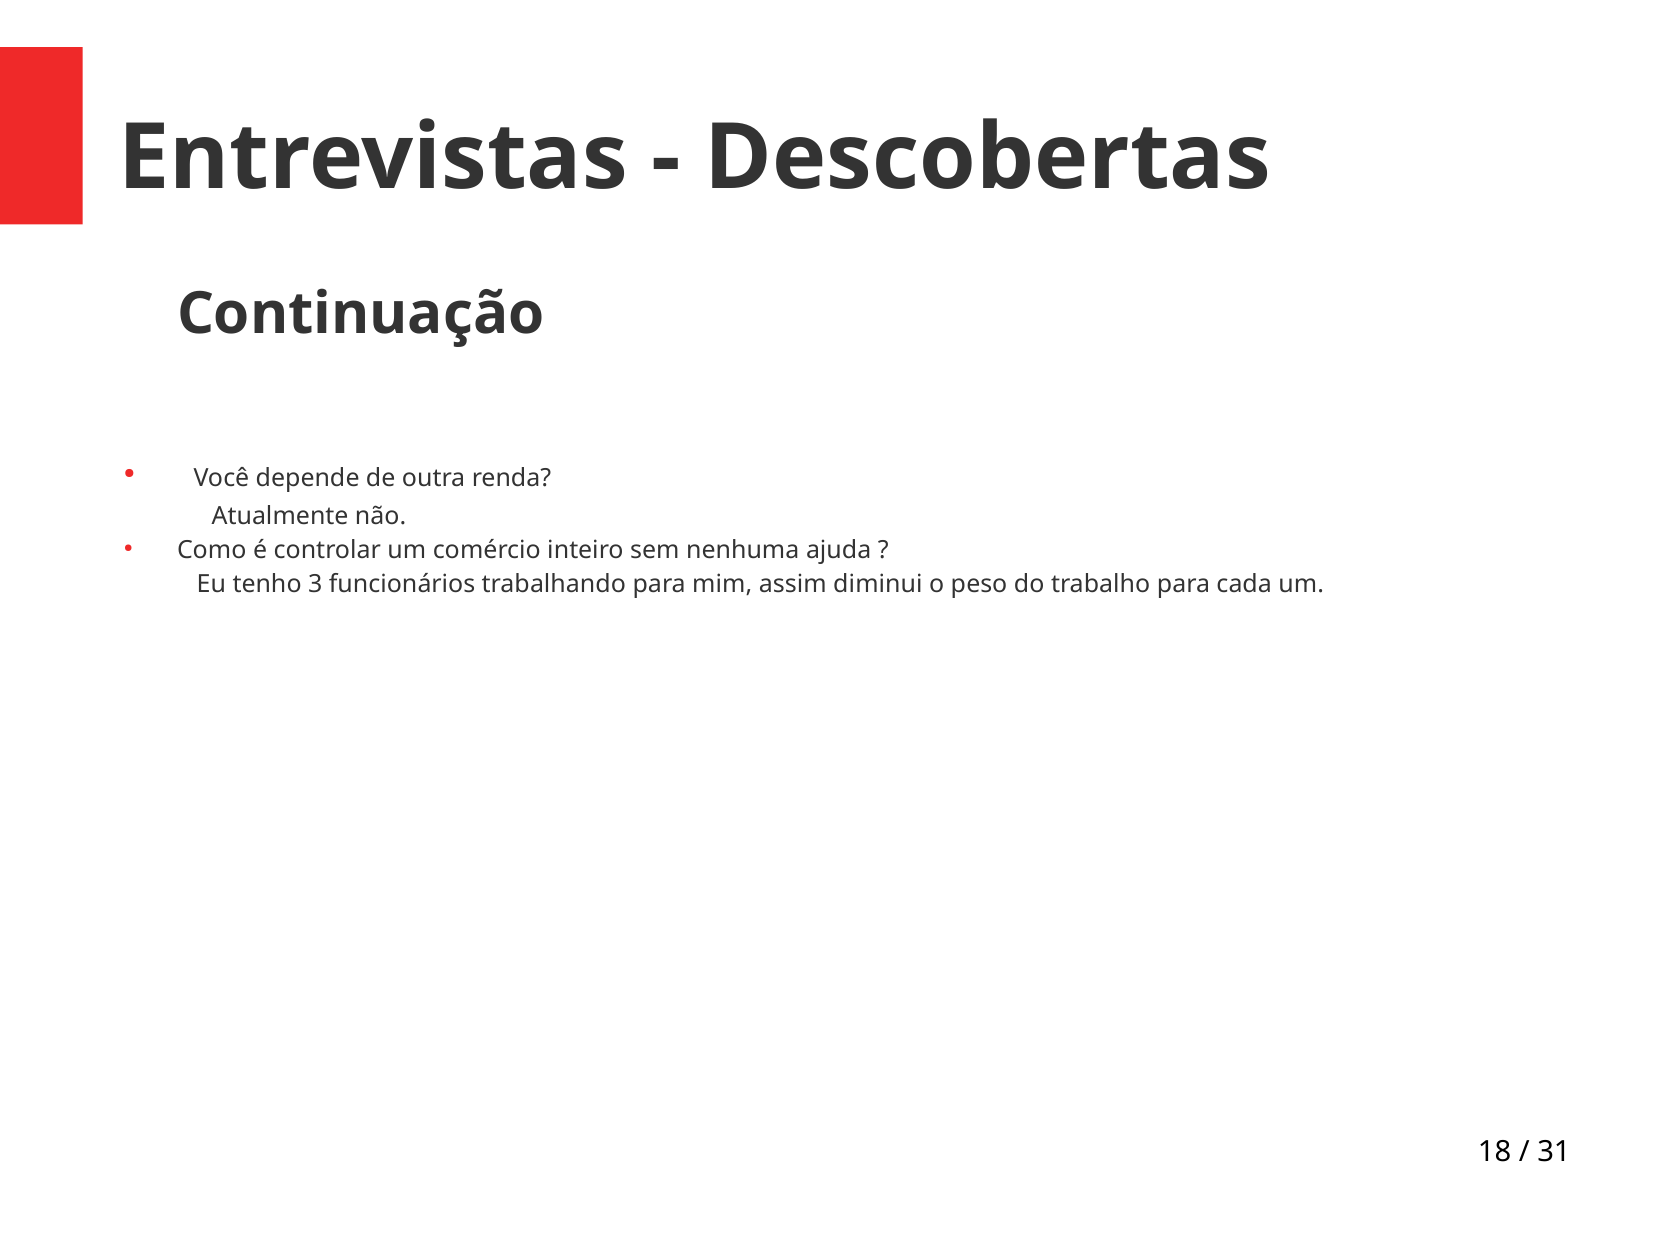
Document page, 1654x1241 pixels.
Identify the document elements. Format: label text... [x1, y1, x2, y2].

list Continuação Você depende de outra renda? Atualmente não. Como é controlar um comércio inteiro sem nenhuma ajuda ? Eu tenho 3 funcionários trabalhando para mim, assim diminui o peso do trabalho para cada um. [106, 271, 1501, 1075]
title Entrevistas - Descobertas [118, 49, 1571, 257]
